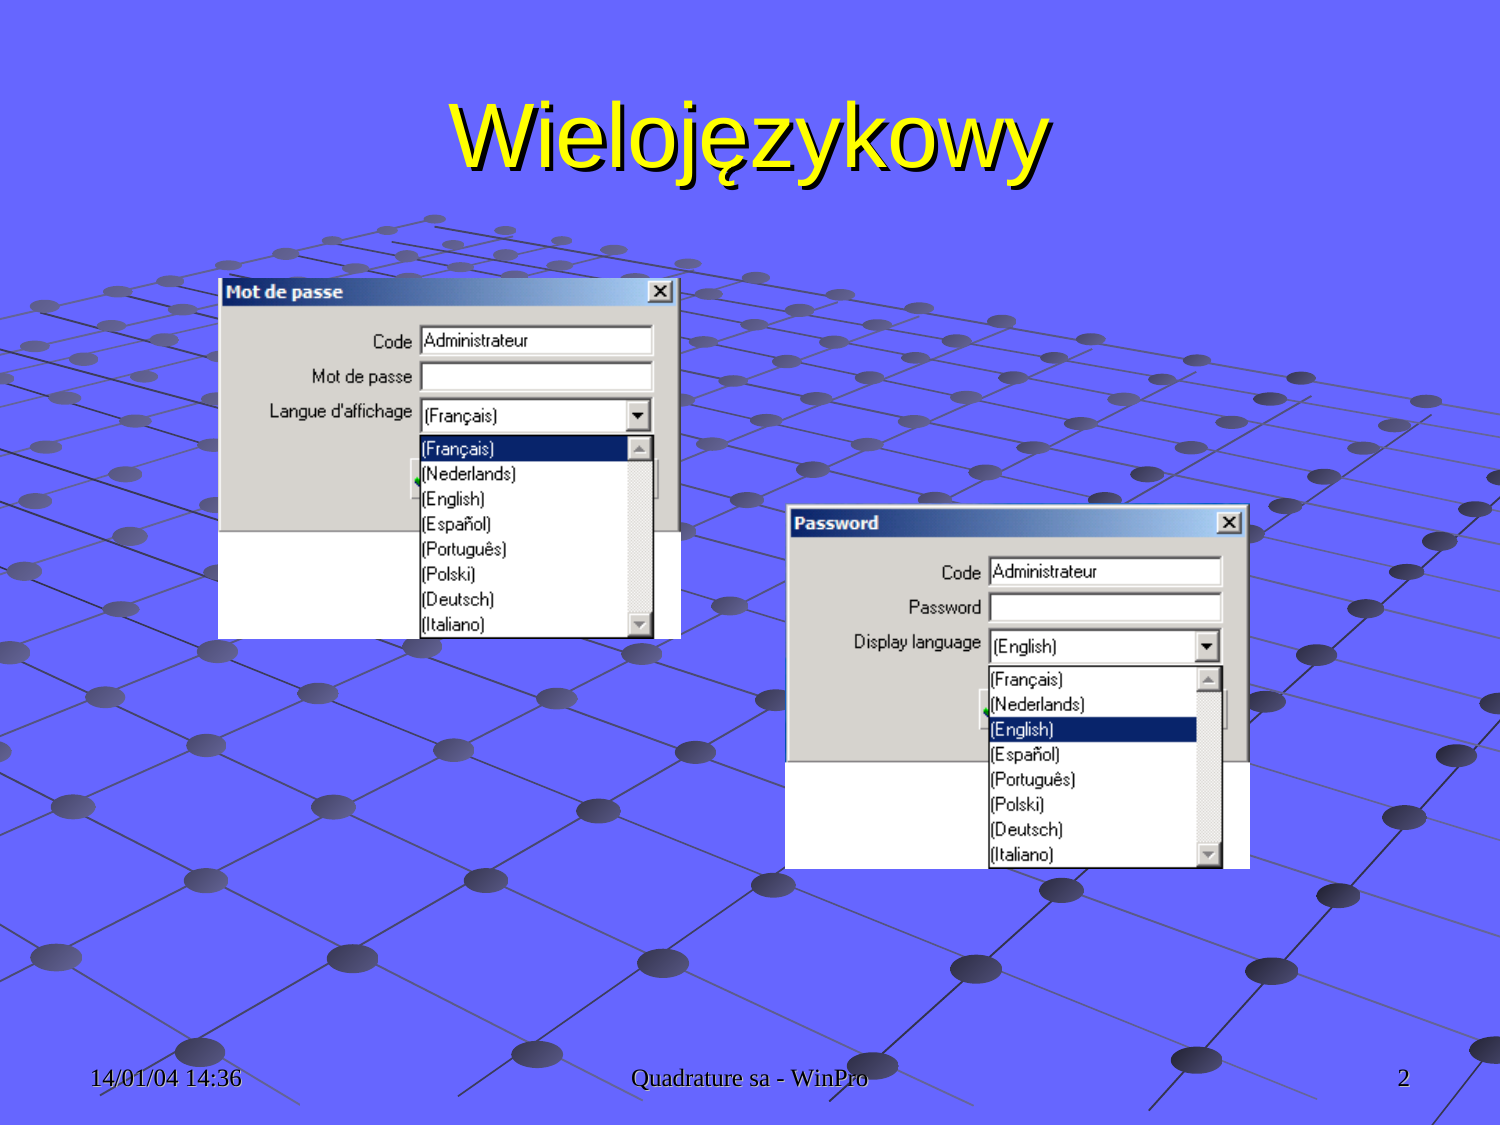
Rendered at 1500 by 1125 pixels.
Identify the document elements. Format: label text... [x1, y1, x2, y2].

picture [218, 278, 681, 639]
picture [785, 503, 1250, 869]
title Wielojęzykowy [75, 45, 1426, 233]
